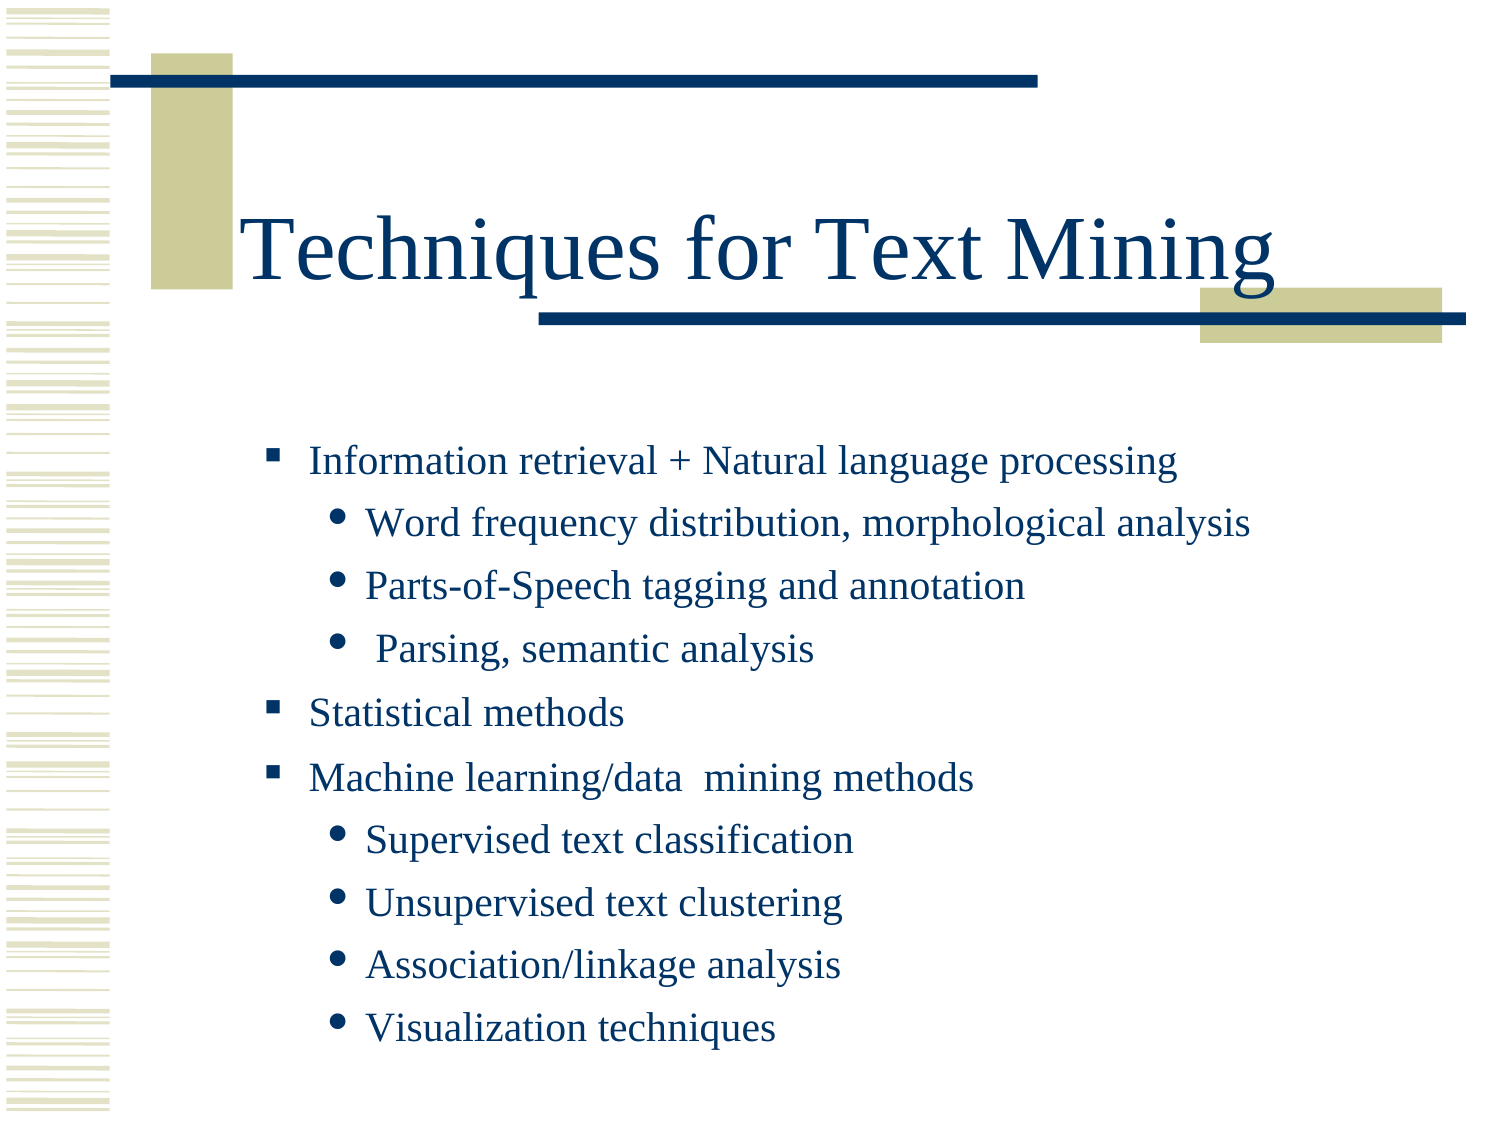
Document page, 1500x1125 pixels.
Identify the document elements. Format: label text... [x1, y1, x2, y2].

title Techniques for Text Mining [191, 104, 1325, 307]
list Information retrieval + Natural language processing Word frequency distribution, morphological analysis Parts-of-Speech tagging and annotation Parsing, semantic analysis Statistical methods Machine learning/data mining methods Supervised text classification Unsupervised text clustering Association/linkage analysis Visualization techniques [174, 424, 1425, 1125]
